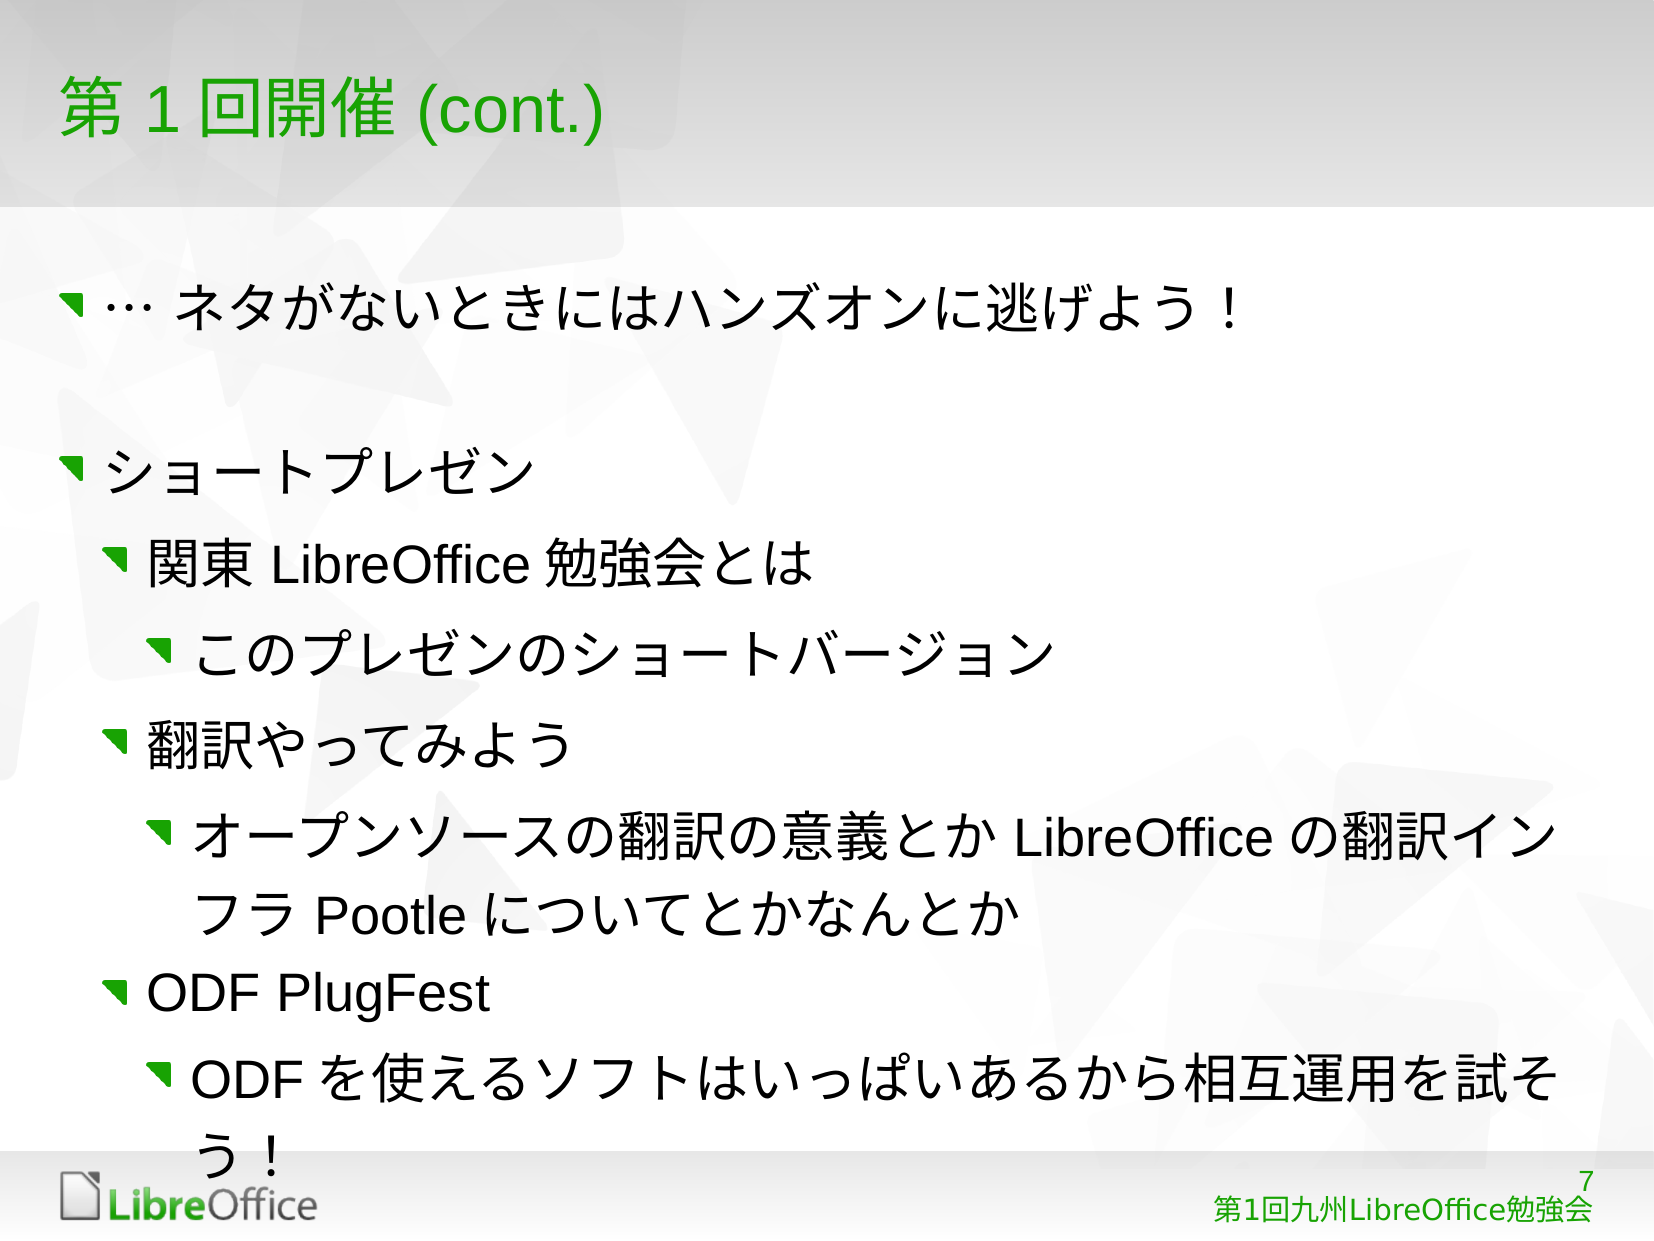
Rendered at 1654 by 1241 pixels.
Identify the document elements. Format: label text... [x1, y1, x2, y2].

picture [0, 0, 783, 931]
picture [41, 1152, 337, 1240]
list …ネタがないときにはハンズオンに逃げよう！ ショートプレゼン 関東LibreOffice勉強会とは このプレゼンのショートバージョン 翻訳やってみよう オープンソースの翻訳の意義とかLibreOfficeの翻訳インフラPootleについてとかなんとか ODF PlugFest ODFを使えるソフトはいっぱいあるから相互運用を試そう！ 残り時間はハンズオン [59, 265, 1595, 1101]
title 第1回開催(cont.) [59, 29, 1595, 178]
picture [915, 548, 1654, 1169]
